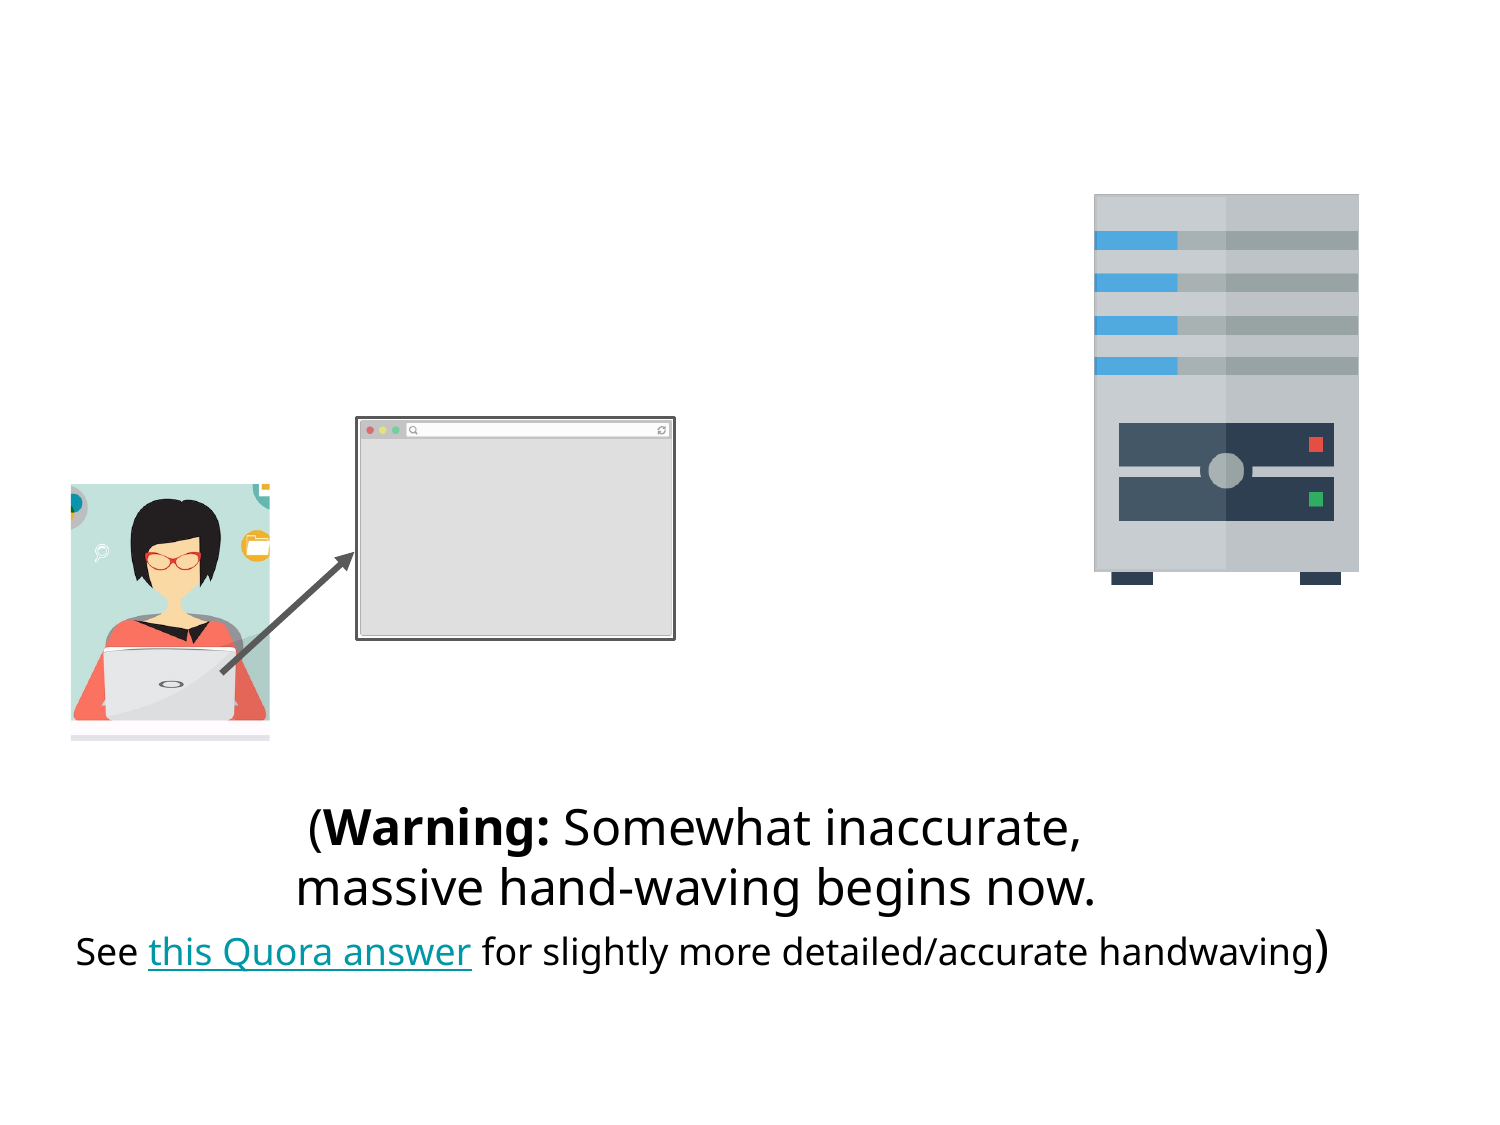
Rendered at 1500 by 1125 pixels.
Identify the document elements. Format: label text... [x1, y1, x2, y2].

text_box (Warning: Somewhat inaccurate, massive hand-waving begins now. See this Quora answer for slightly more detailed/accurate handwaving) [11, 780, 1394, 922]
picture [358, 419, 674, 638]
picture [1015, 186, 1432, 603]
picture [70, 484, 270, 741]
